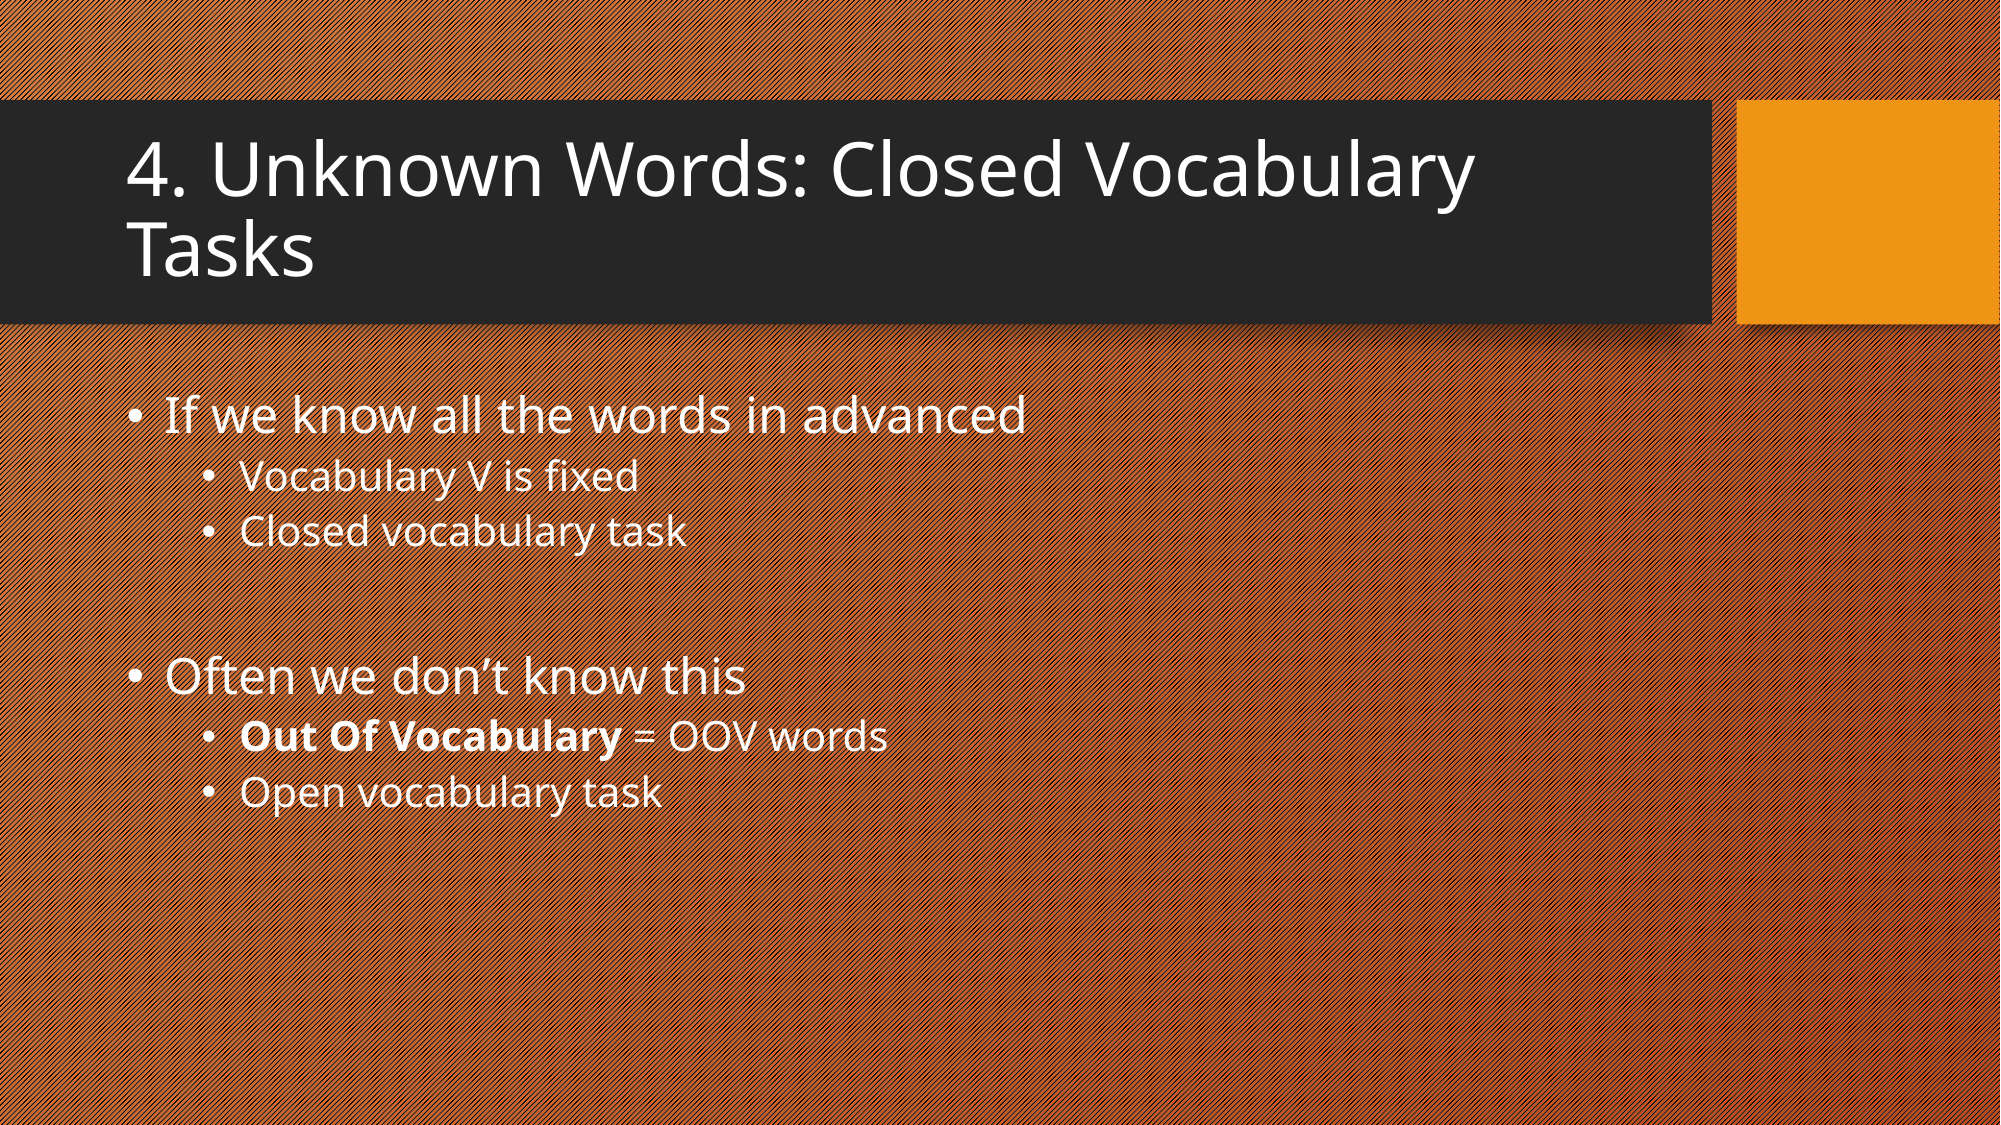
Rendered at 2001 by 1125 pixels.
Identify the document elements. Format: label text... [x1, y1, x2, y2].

list If we know all the words in advanced Vocabulary V is fixed Closed vocabulary task Often we don’t know this Out Of Vocabulary = OOV words Open vocabulary task [111, 383, 1689, 974]
picture [0, 0, 2000, 1125]
title 4. Unknown Words: Closed Vocabulary Tasks [111, 123, 1689, 301]
